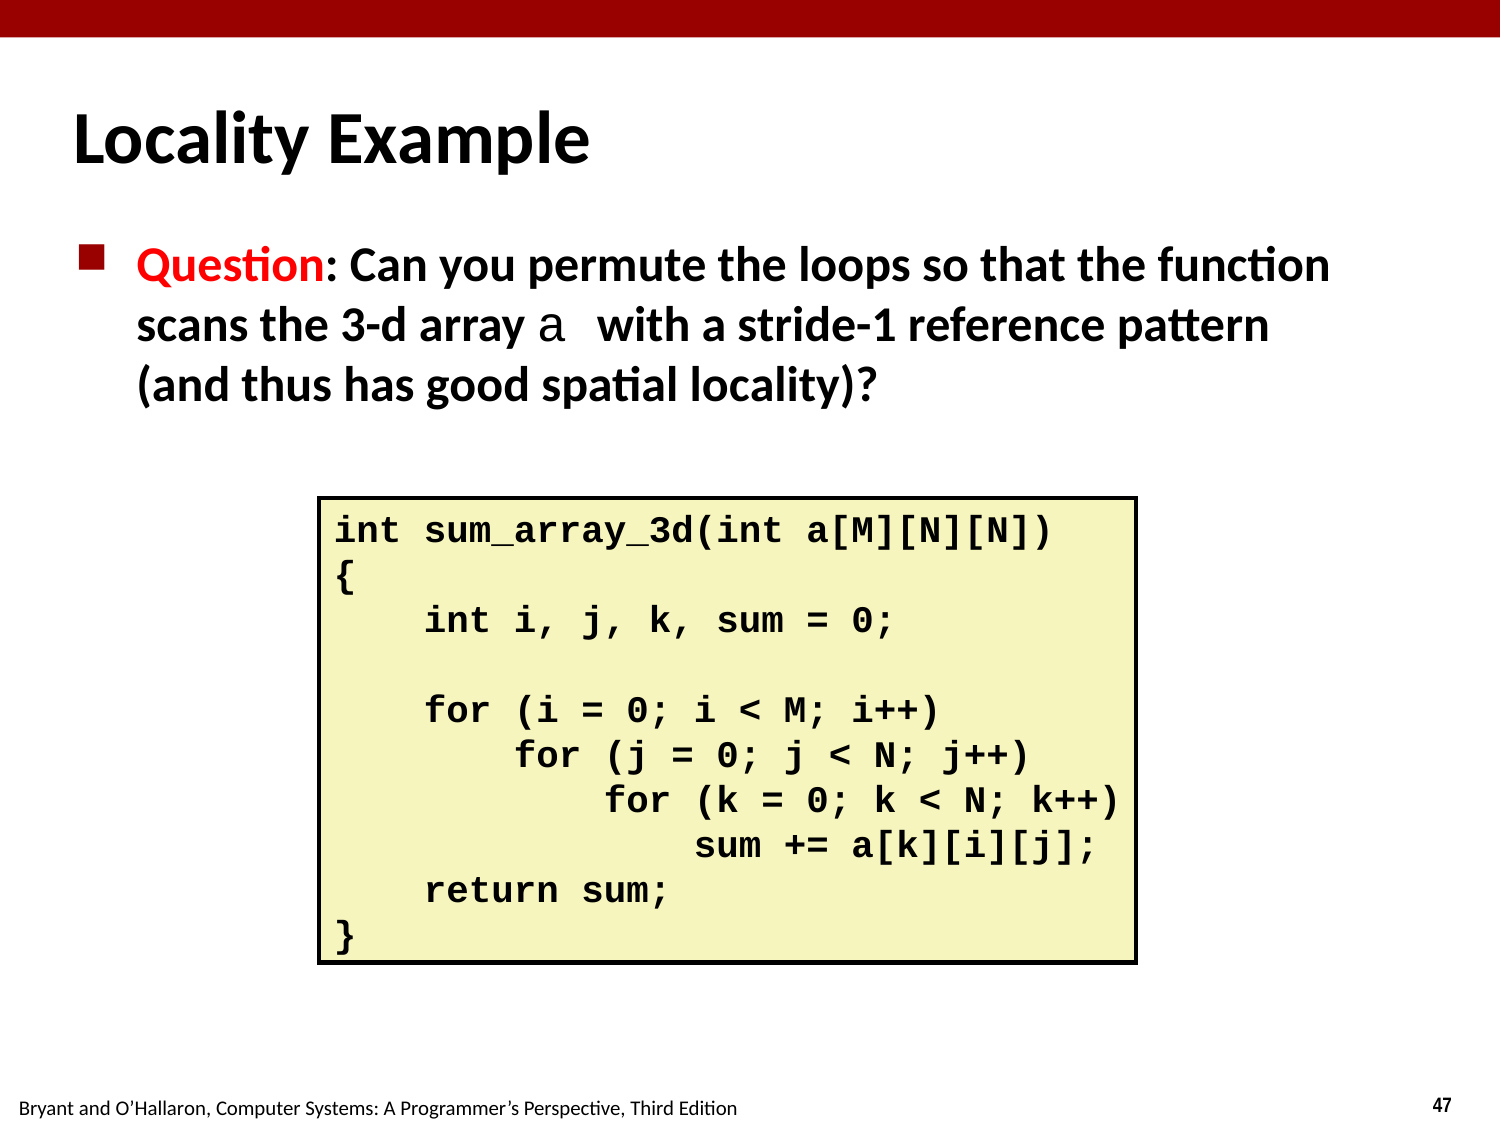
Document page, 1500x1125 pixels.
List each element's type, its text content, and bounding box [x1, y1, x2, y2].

text_box int sum_array_3d(int a[M][N][N]) { int i, j, k, sum = 0; for (i = 0; i < M; i++) for (j = 0; j < N; j++) for (k = 0; k < N; k++) sum += a[k][i][j]; return sum; } [318, 497, 1137, 963]
title Locality Example [58, 71, 1304, 197]
list Question: Can you permute the loops so that the function scans the 3-d array a with a stride-1 reference pattern (and thus has good spatial locality)? [65, 223, 1361, 1040]
